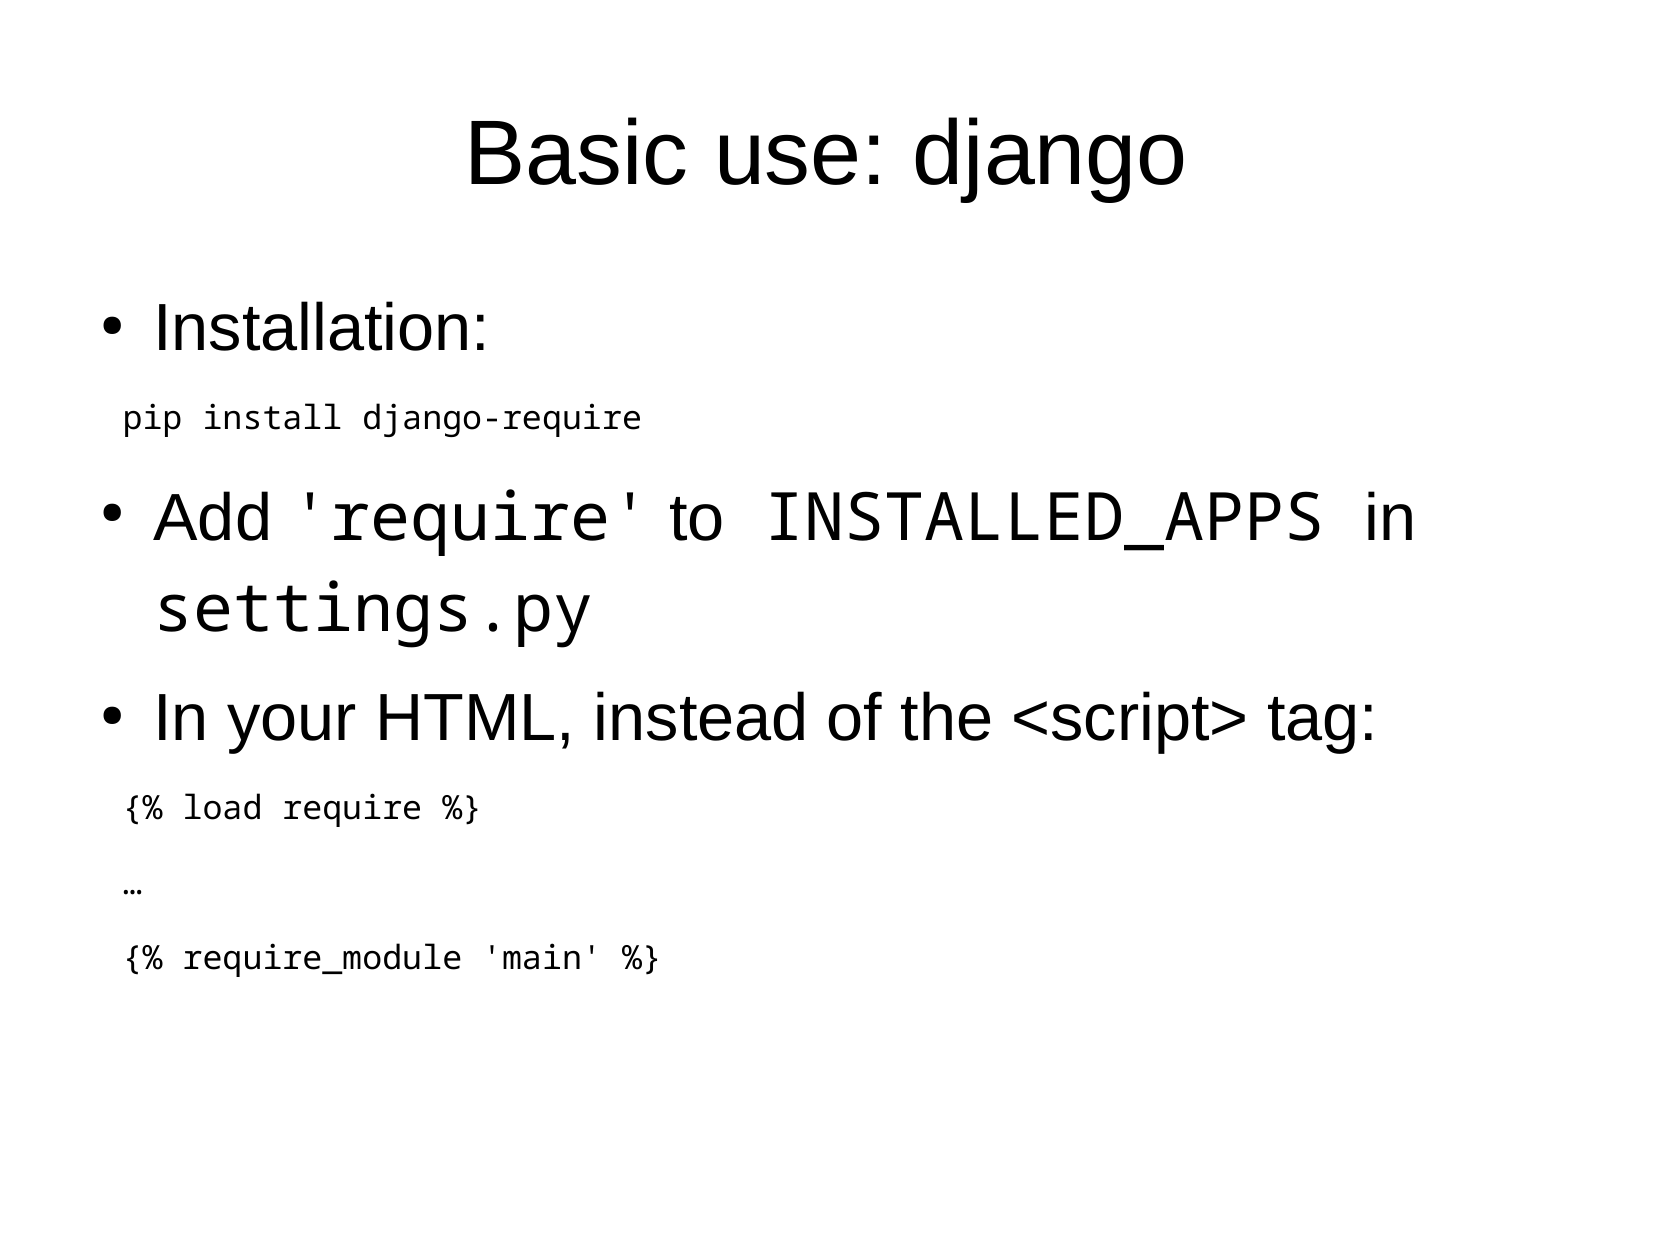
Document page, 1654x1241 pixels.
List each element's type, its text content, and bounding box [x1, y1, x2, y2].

title Basic use: django [82, 49, 1571, 257]
list Installation: pip install django-require Add 'require' to INSTALLED_APPS in settings.py In your HTML, instead of the <script> tag: {% load require %} … {% require_module 'main' %} [82, 290, 1571, 1010]
